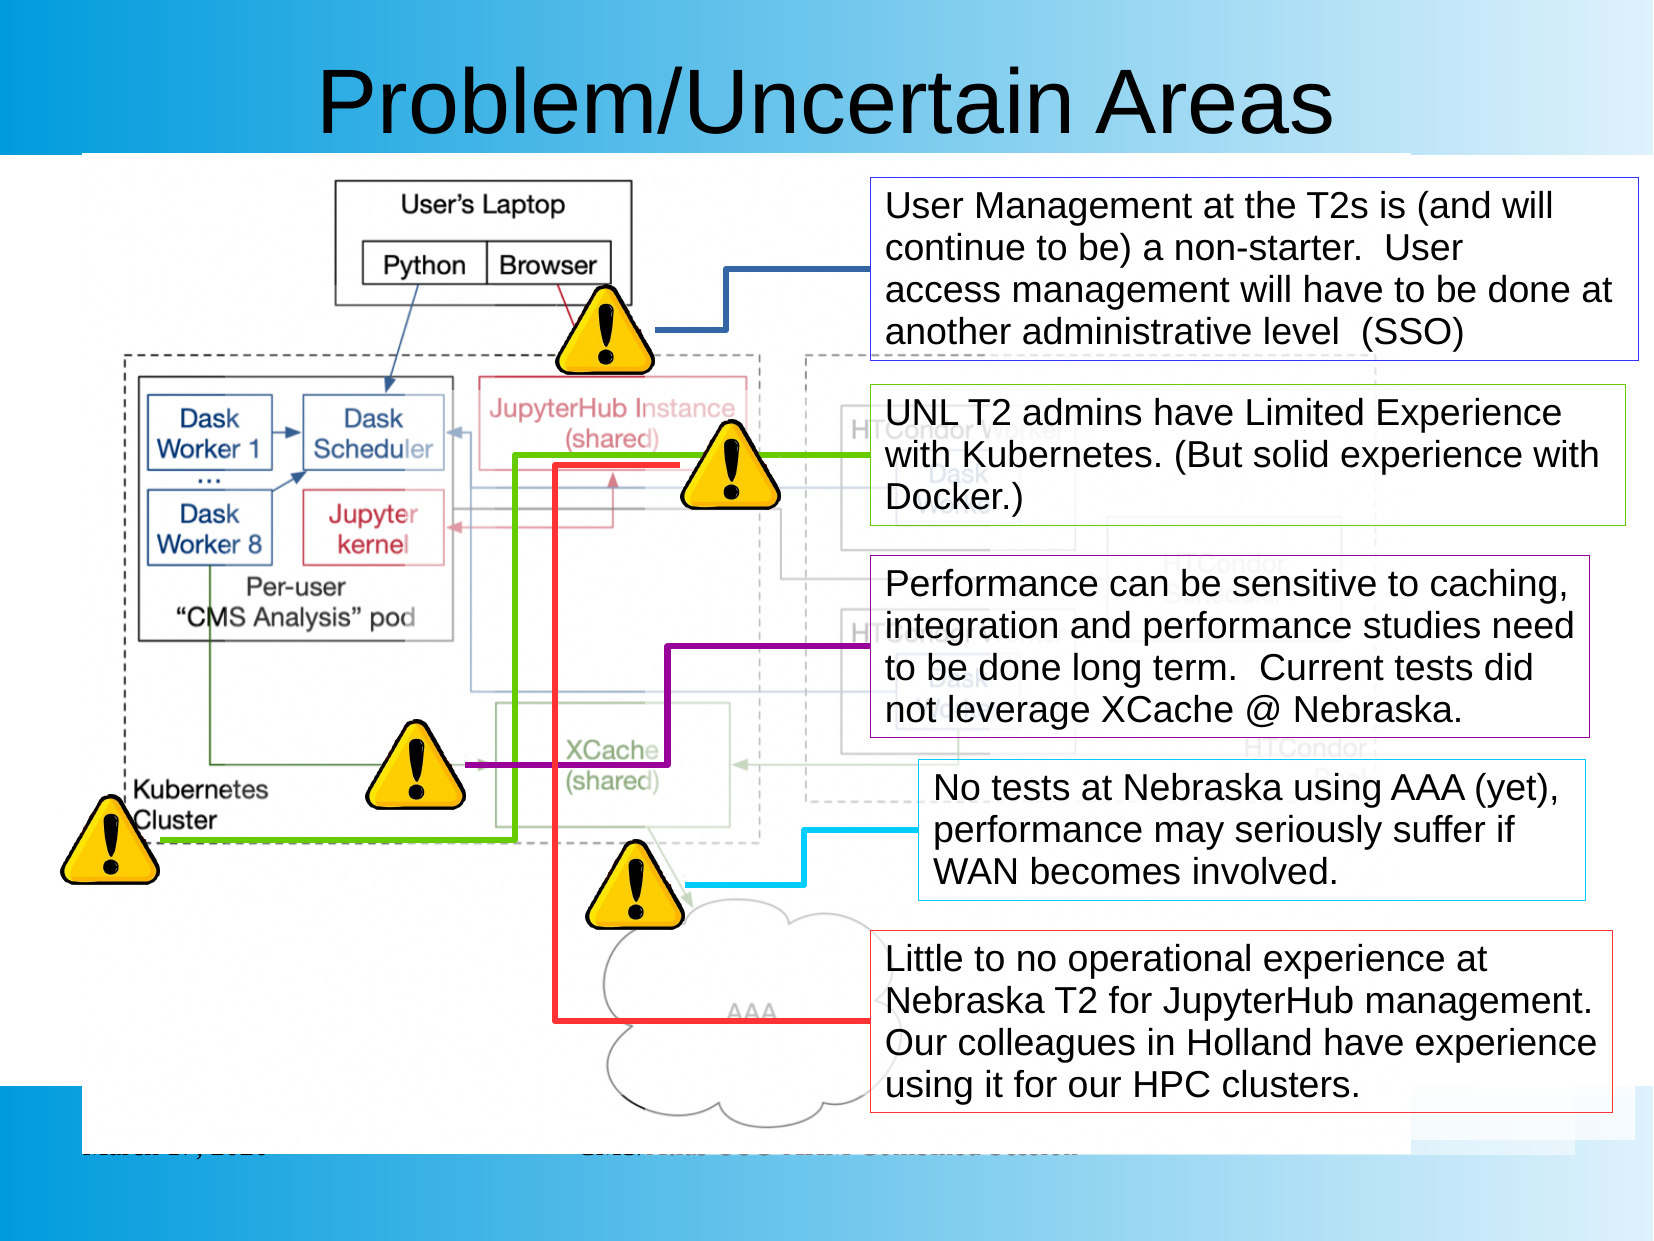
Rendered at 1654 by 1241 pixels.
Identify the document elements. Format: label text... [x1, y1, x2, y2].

text_box [225, 272, 1636, 1156]
picture [365, 719, 466, 811]
text_box Little to no operational experience at Nebraska T2 for JupyterHub management. Our colleagues in Holland have experience using it for our HPC clusters. [870, 930, 1613, 1113]
title Problem/Uncertain Areas [82, 49, 1571, 155]
text_box [645, 210, 870, 327]
text_box No tests at Nebraska using AAA (yet), performance may seriously suffer if WAN becomes involved. [918, 759, 1586, 901]
text_box [518, 458, 680, 762]
picture [60, 155, 1411, 1241]
picture [680, 419, 781, 511]
picture [585, 839, 685, 931]
text_box UNL T2 admins have Limited Experience with Kubernetes. (But solid experience with Docker.) [870, 384, 1626, 526]
text_box User Management at the T2s is (and will continue to be) a non-starter. User access management will have to be done at another administrative level (SSO) [870, 177, 1639, 361]
text_box Performance can be sensitive to caching, integration and performance studies need to be done long term. Current tests did not leverage XCache @ Nebraska. [870, 555, 1590, 738]
